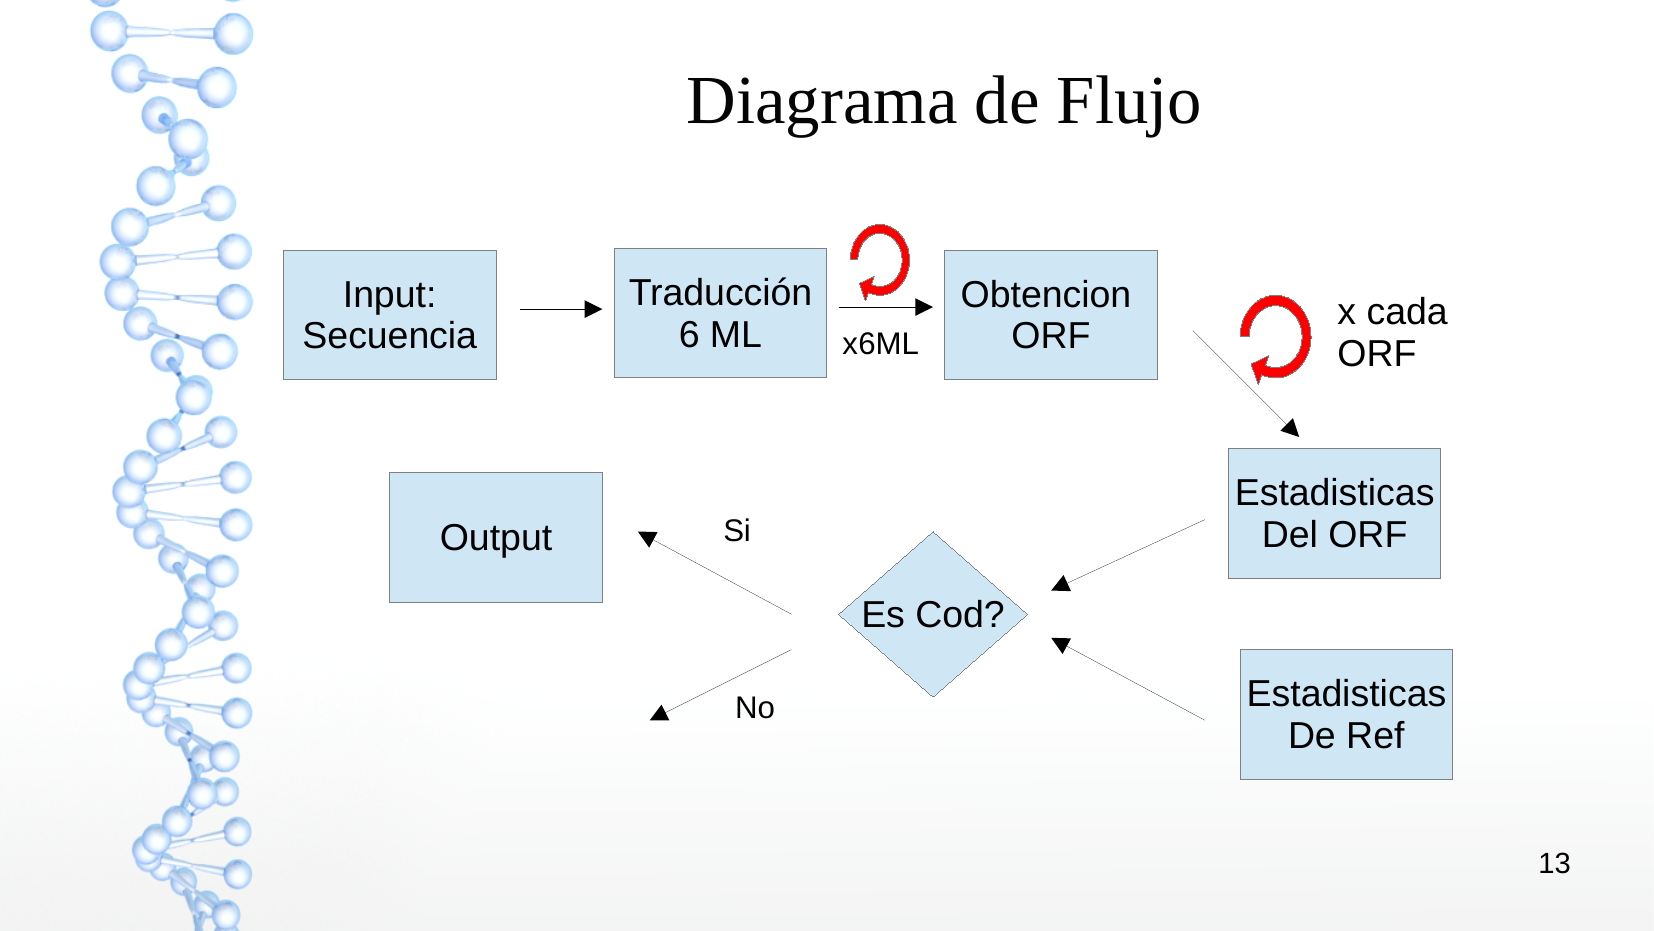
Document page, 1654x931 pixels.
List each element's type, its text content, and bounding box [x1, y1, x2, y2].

text_box Es Cod? [838, 531, 1028, 697]
text_box Output [389, 472, 603, 603]
picture [0, 0, 1654, 931]
text_box Input: Secuencia [283, 250, 497, 380]
text_box Estadisticas Del ORF [1228, 448, 1441, 579]
title Diagrama de Flujo [295, 35, 1595, 166]
text_box Si [708, 505, 768, 556]
text_box Traducción 6 ML [614, 248, 827, 378]
text_box x6ML [827, 318, 945, 369]
text_box No [720, 682, 792, 768]
text_box Obtencion ORF [944, 250, 1158, 380]
text_box [850, 224, 910, 301]
text_box [1240, 295, 1312, 385]
text_box Estadisticas De Ref [1240, 649, 1453, 780]
text_box x cada ORF [1322, 283, 1488, 400]
